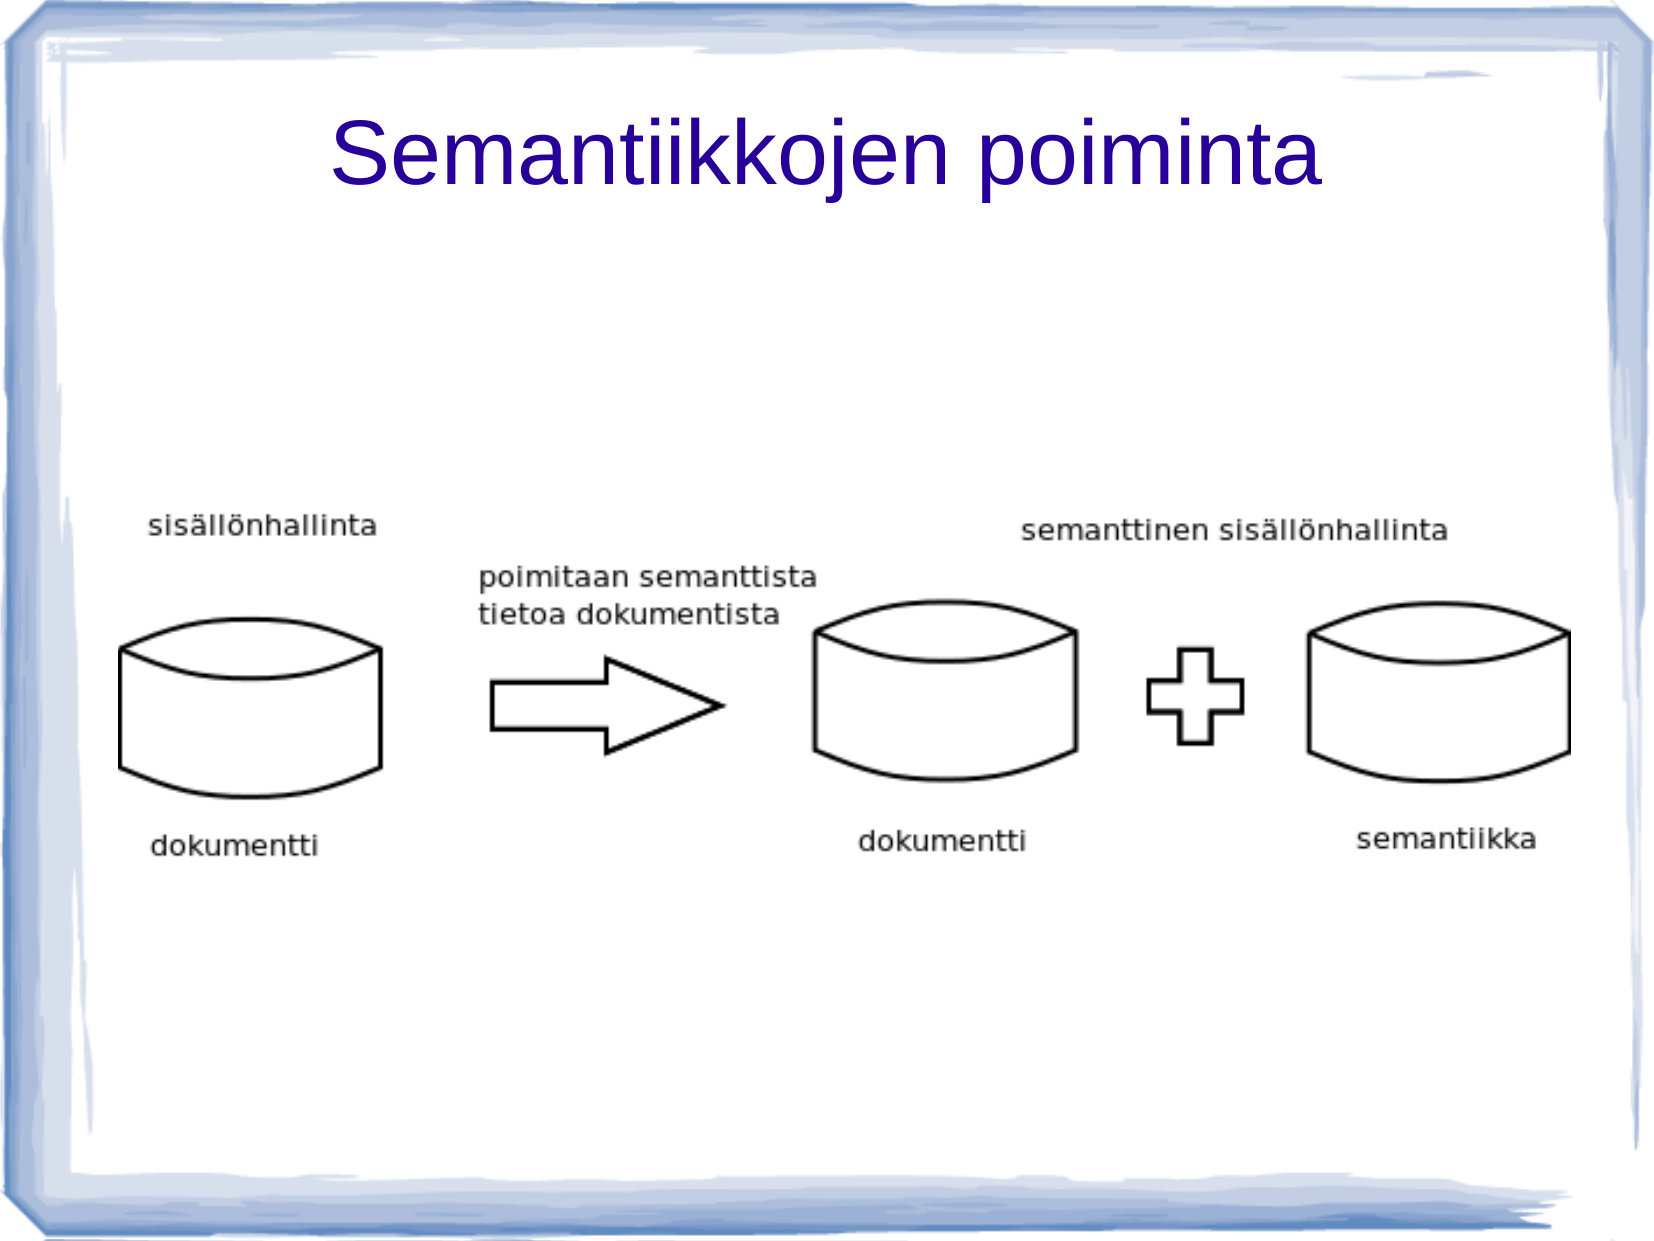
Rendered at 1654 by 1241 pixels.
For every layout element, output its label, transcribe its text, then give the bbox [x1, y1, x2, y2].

title Semantiikkojen poiminta [82, 49, 1571, 257]
picture [0, 0, 1654, 1241]
